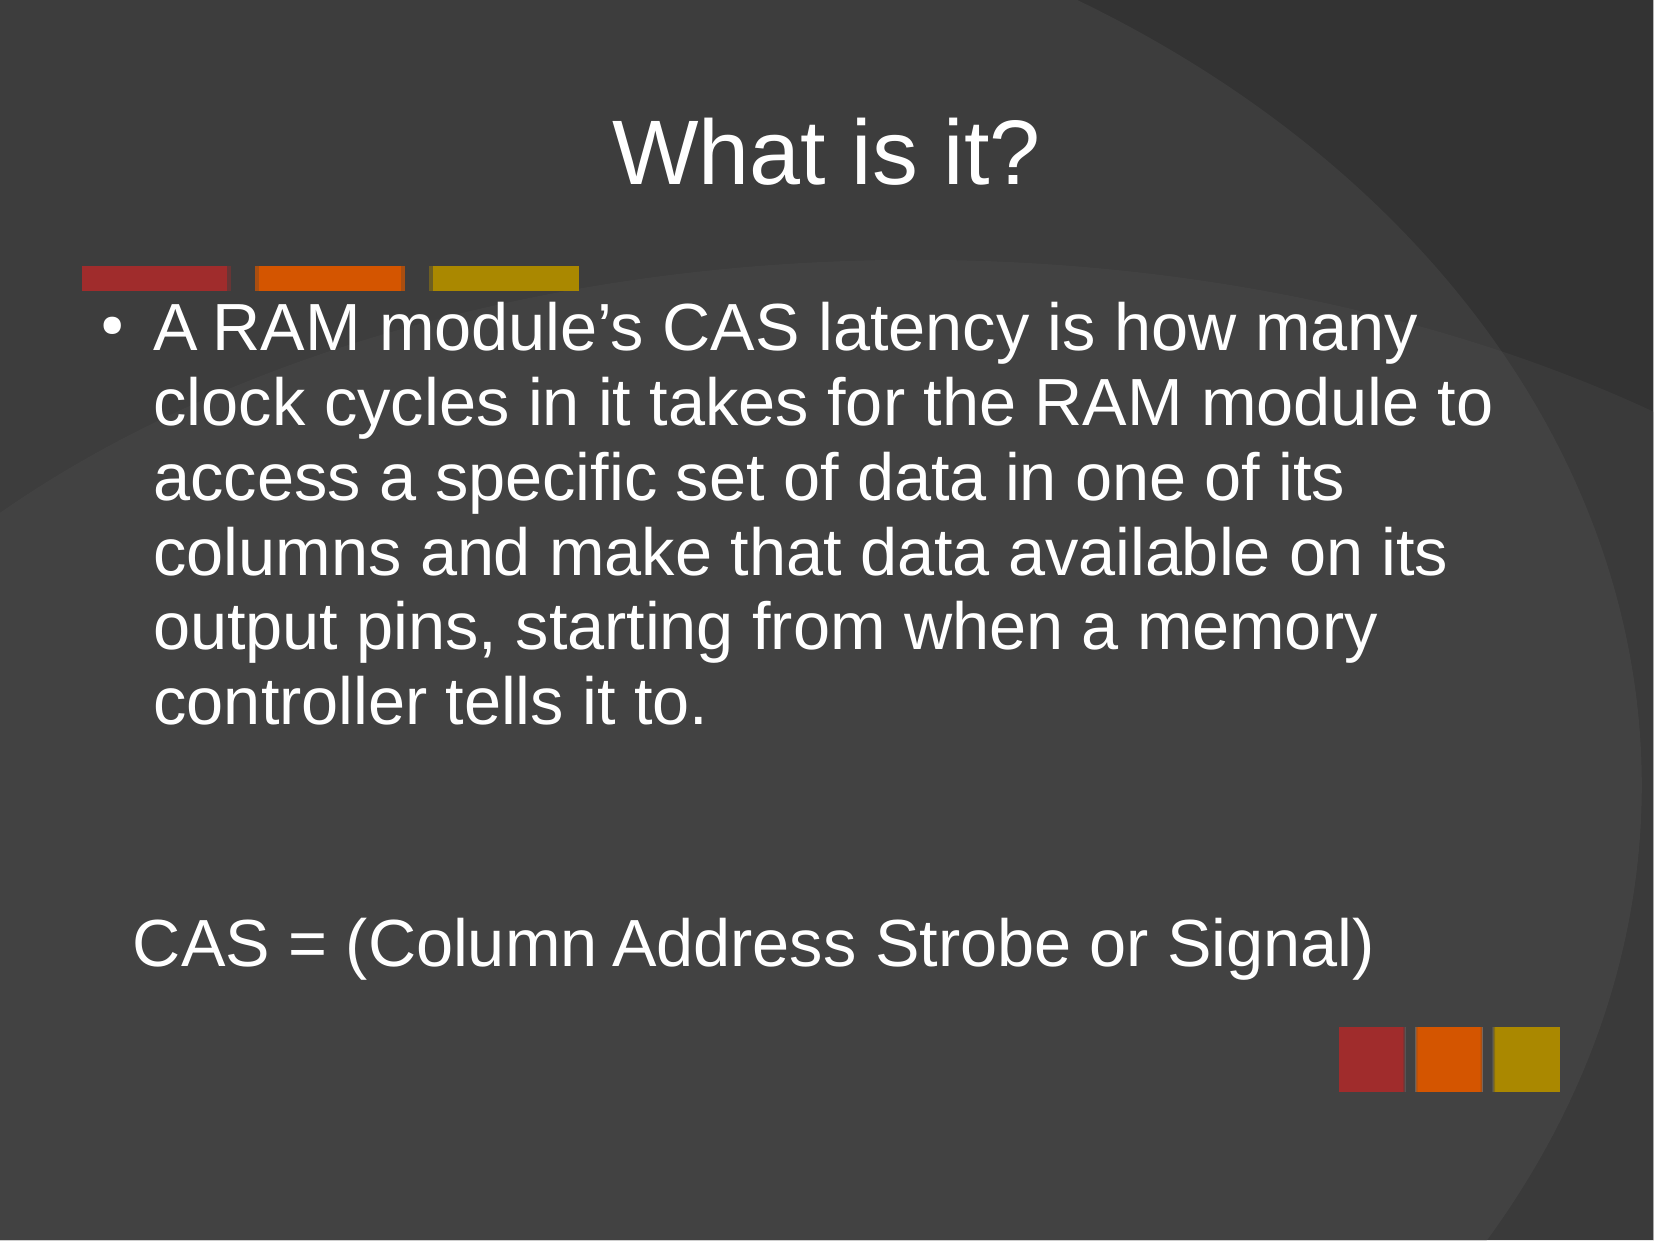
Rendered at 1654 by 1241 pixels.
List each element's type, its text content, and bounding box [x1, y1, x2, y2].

text_box CAS = (Column Address Strobe or Signal) [118, 898, 1418, 1063]
picture [1339, 1027, 1560, 1092]
title What is it? [82, 49, 1571, 257]
list A RAM module’s CAS latency is how many clock cycles in it takes for the RAM module to access a specific set of data in one of its columns and make that data available on its output pins, starting from when a memory controller tells it to. [82, 290, 1571, 768]
picture [82, 266, 579, 290]
